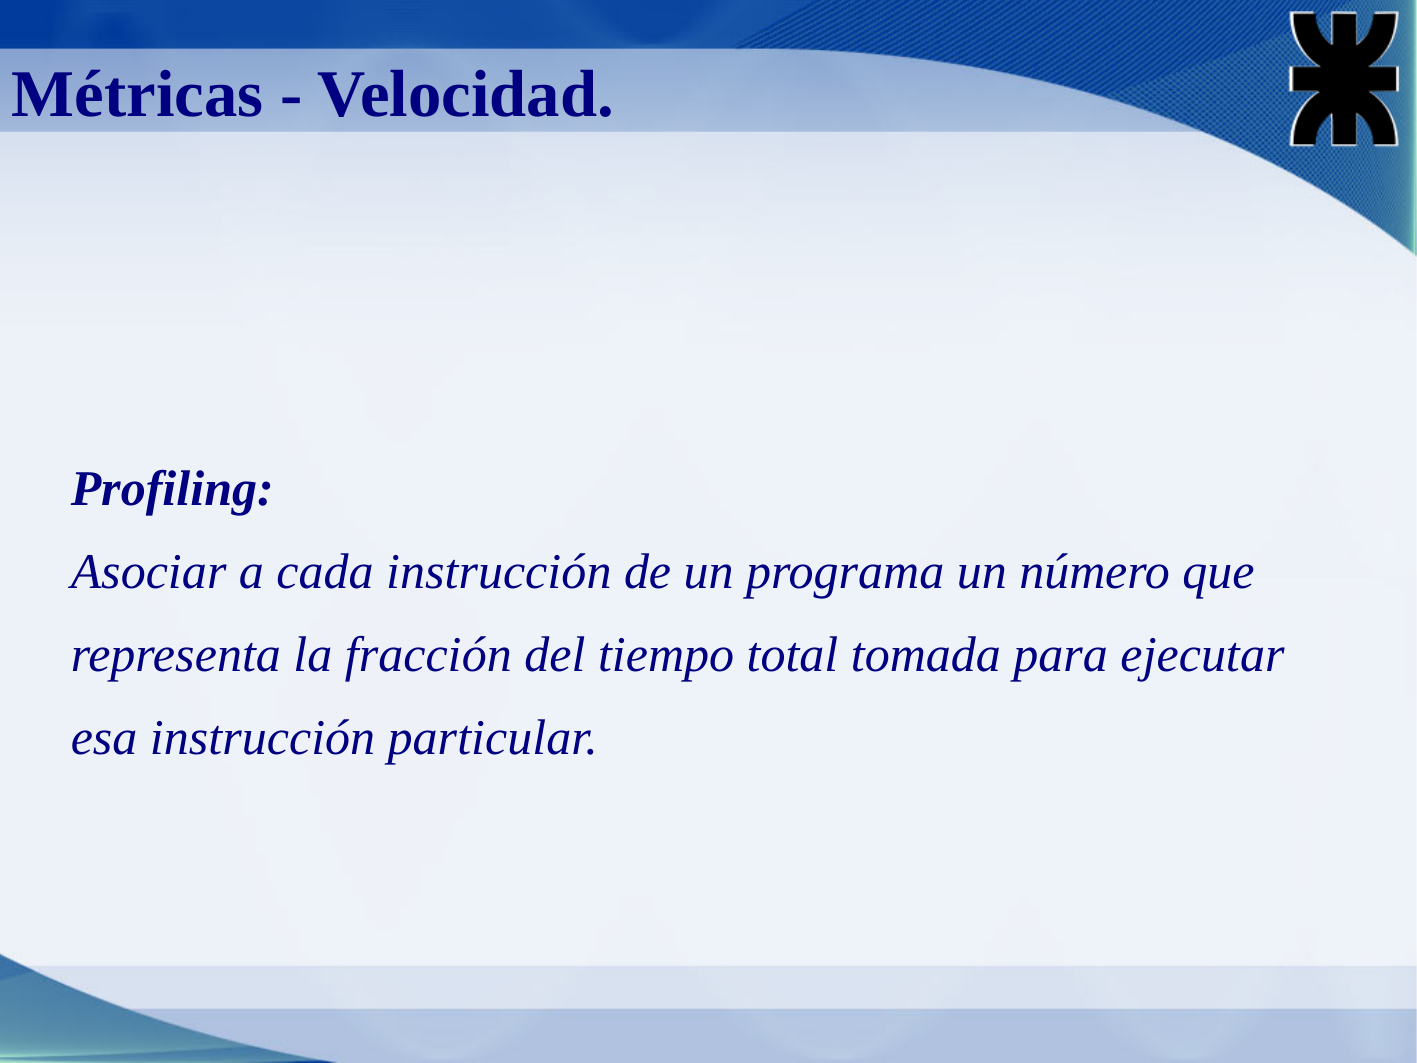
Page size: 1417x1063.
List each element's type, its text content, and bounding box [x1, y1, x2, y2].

subtitle Profiling: Asociar a cada instrucción de un programa un número que representa la fracción del tiempo total tomada para ejecutar esa instrucción particular. [70, 256, 1346, 943]
title Métricas - Velocidad. [11, 5, 857, 183]
picture [0, 0, 1417, 1063]
